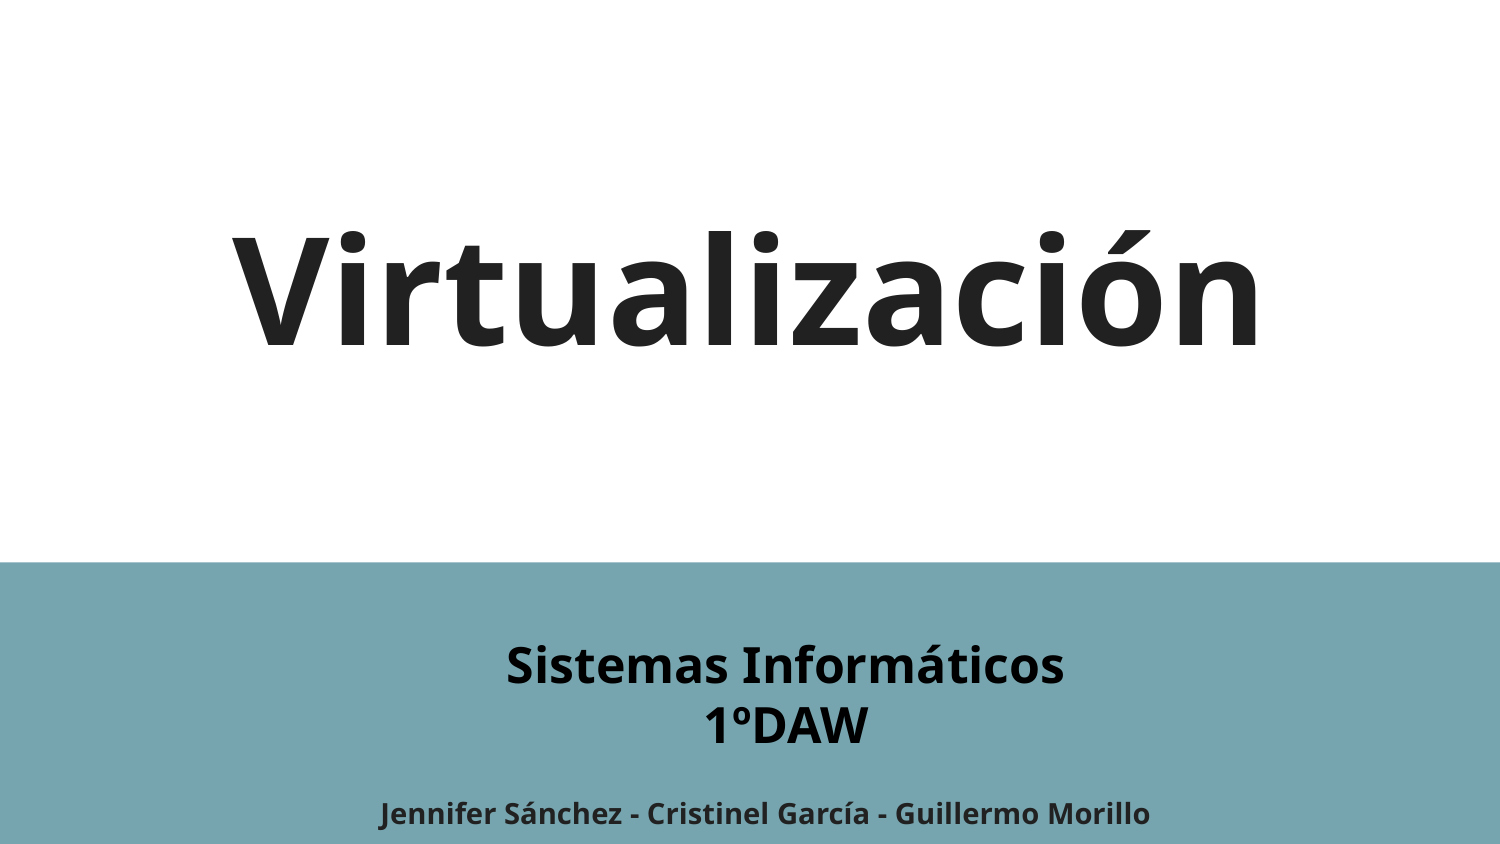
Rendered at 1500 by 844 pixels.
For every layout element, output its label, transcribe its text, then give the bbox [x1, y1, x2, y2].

title Virtualización [51, 64, 1449, 506]
subtitle Jennifer Sánchez - Cristinel García - Guillermo Morillo [70, 749, 1469, 844]
text_box Sistemas Informáticos 1ºDAW [357, 618, 1215, 736]
